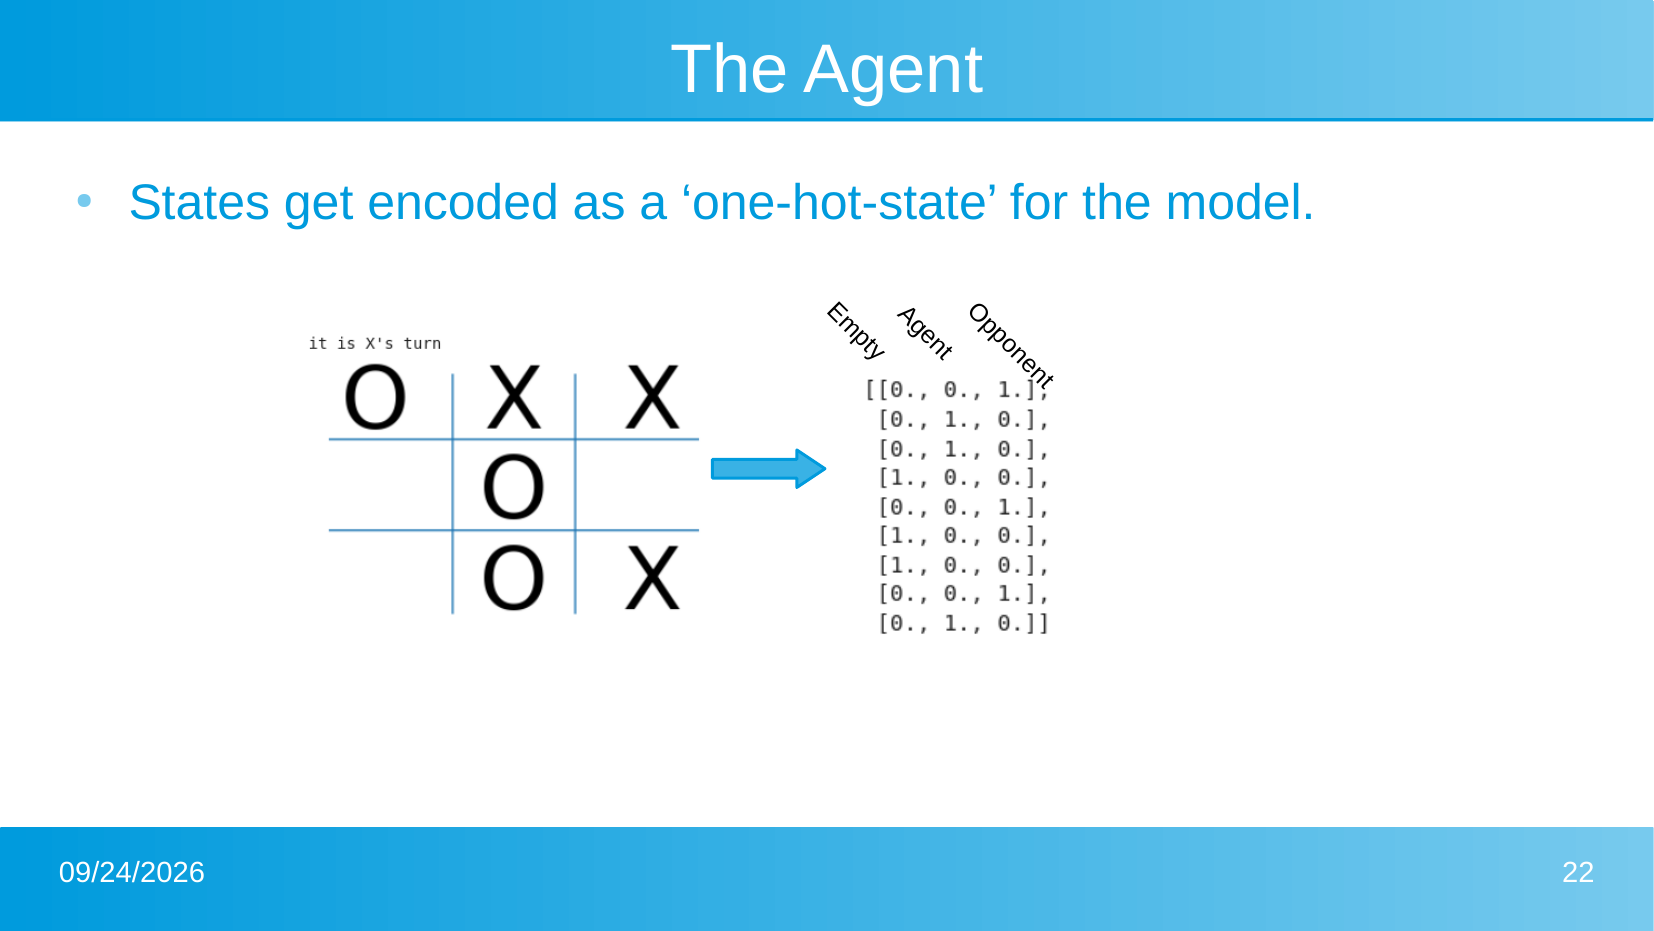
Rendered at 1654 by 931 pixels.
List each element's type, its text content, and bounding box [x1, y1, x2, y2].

title The Agent [59, 29, 1595, 108]
list States get encoded as a ‘one-hot-state’ for the model. [57, 174, 1594, 765]
